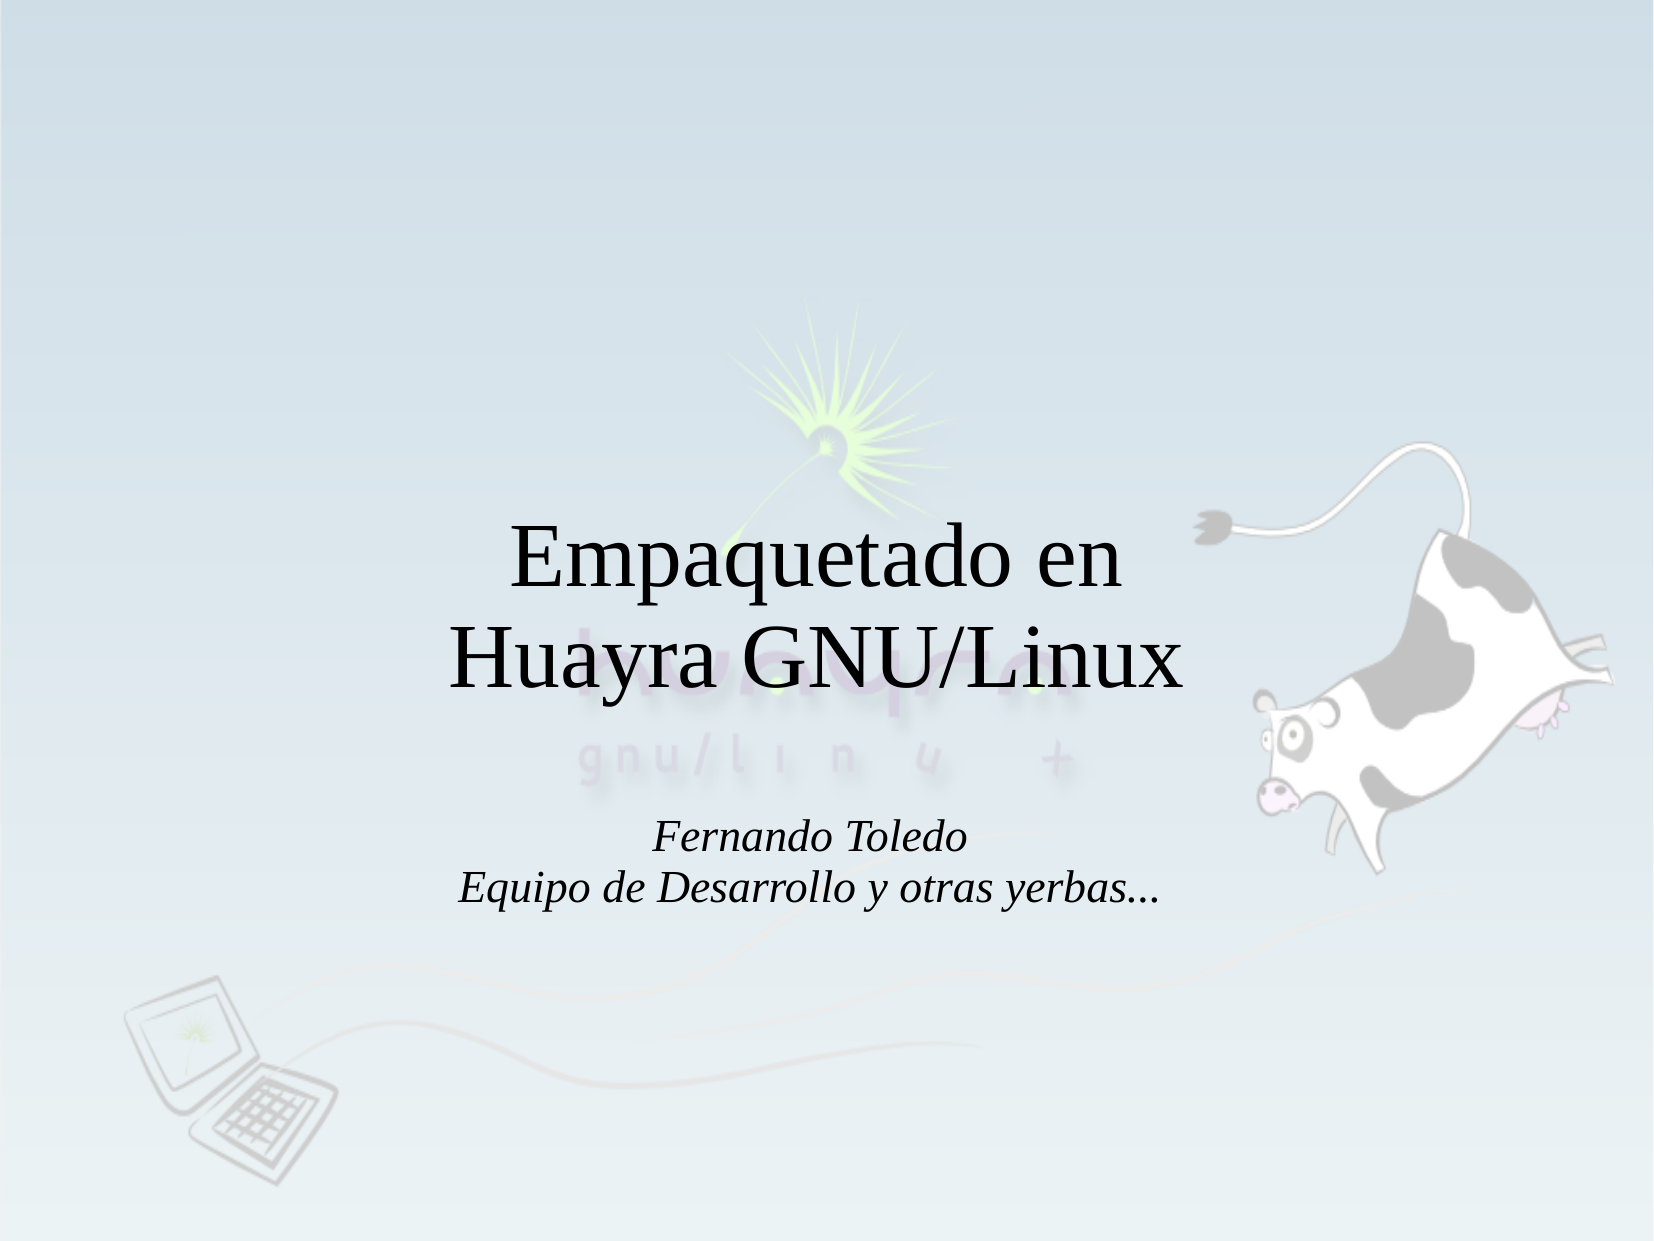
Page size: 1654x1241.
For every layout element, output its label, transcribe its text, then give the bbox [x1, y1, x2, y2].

picture [0, 0, 1654, 1241]
text_box Empaquetado en Huayra GNU/Linux [370, 504, 1264, 708]
text_box Fernando Toledo Equipo de Desarrollo y otras yerbas... [82, 803, 1538, 981]
